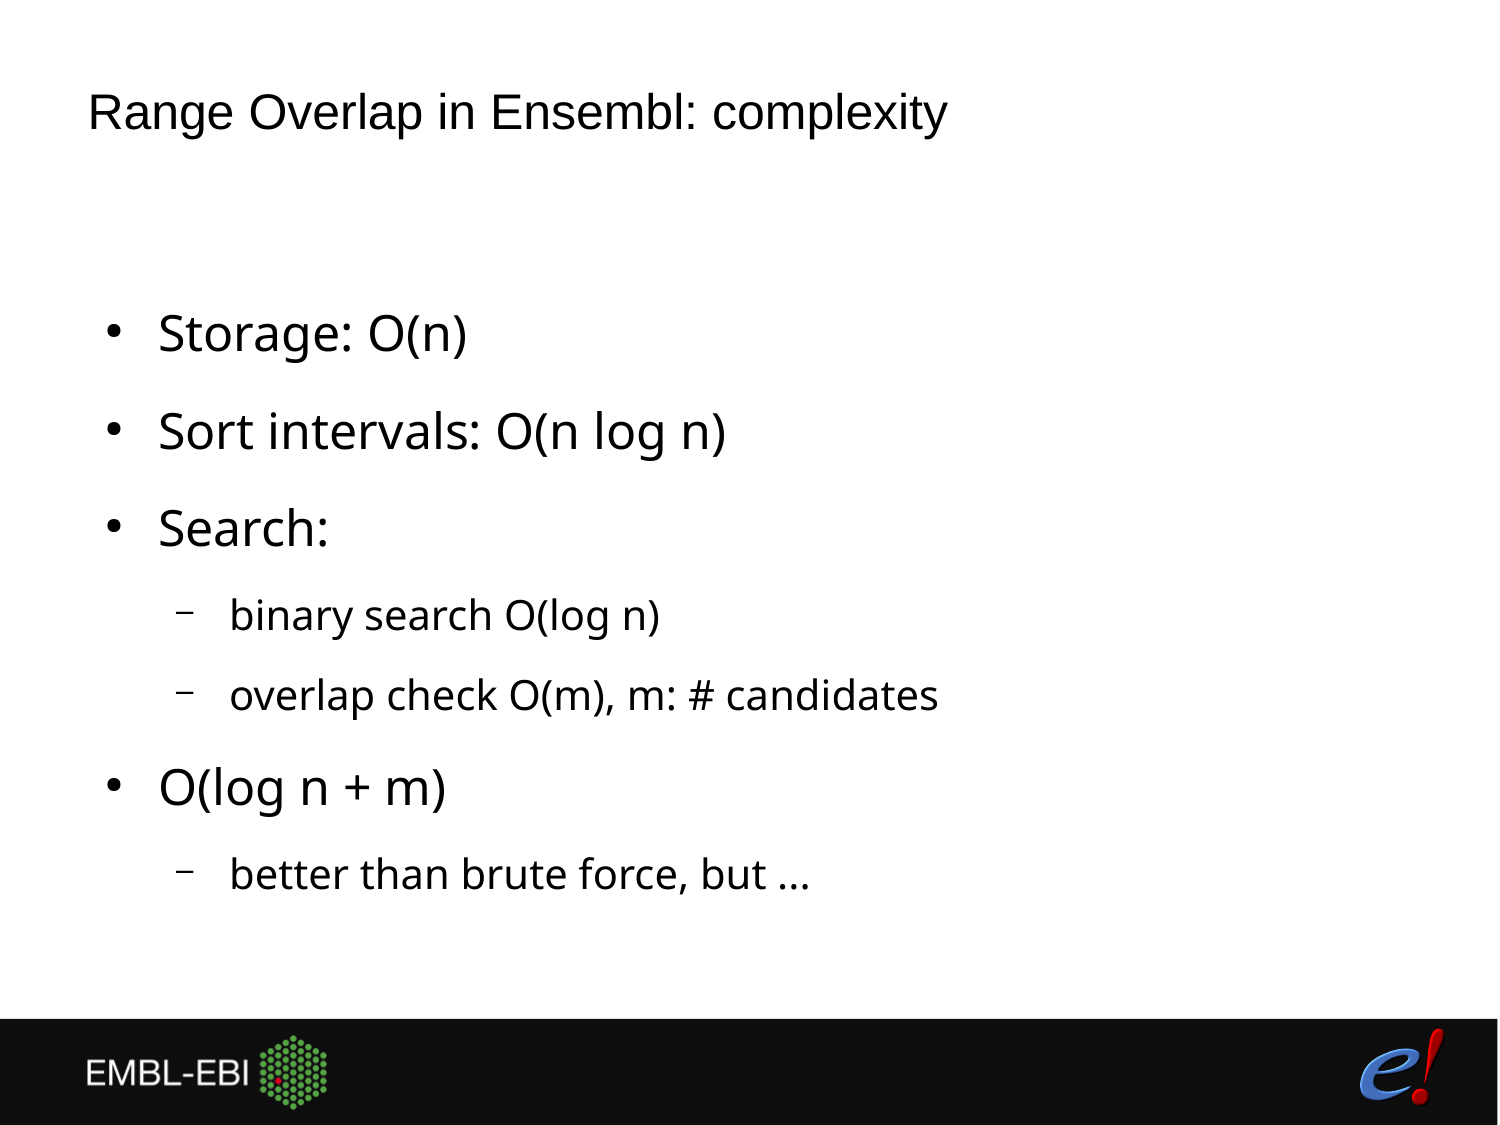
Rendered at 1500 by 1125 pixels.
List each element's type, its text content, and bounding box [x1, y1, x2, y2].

title Range Overlap in Ensembl: complexity [87, 50, 1425, 175]
picture [1357, 1026, 1448, 1112]
picture [87, 1035, 327, 1110]
list Storage: O(n) Sort intervals: O(n log n) Search: binary search O(log n) overlap check O(m), m: # candidates O(log n + m) better than brute force, but ... [87, 200, 1425, 914]
